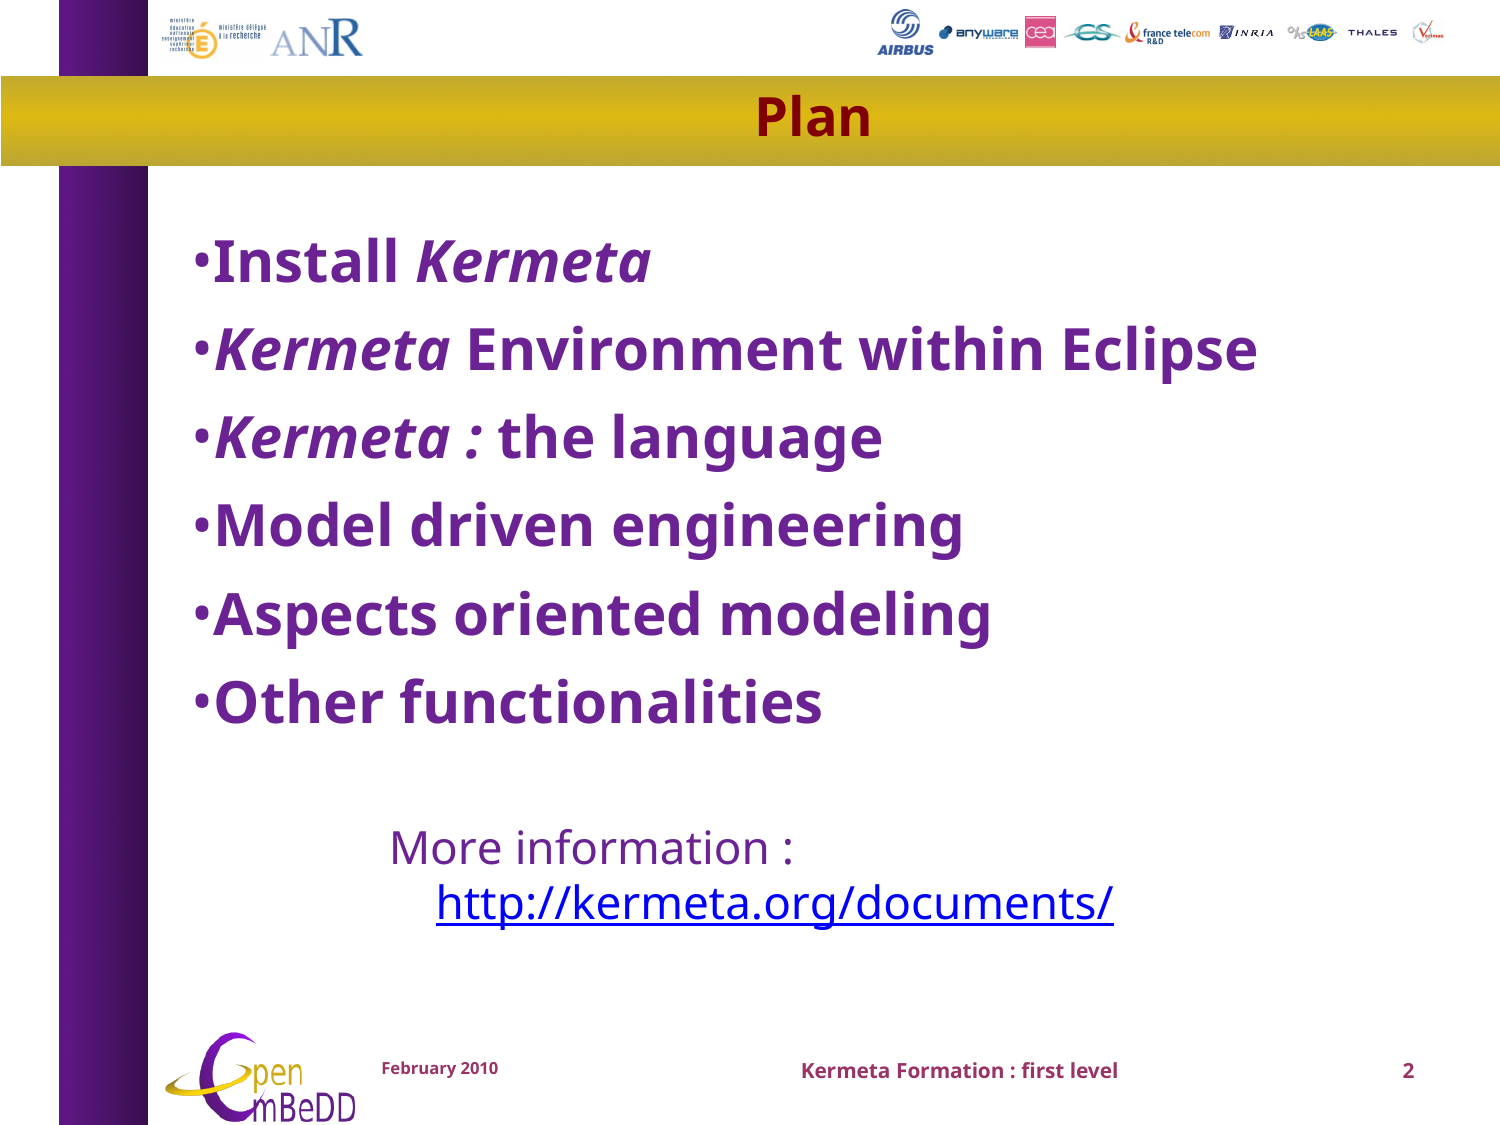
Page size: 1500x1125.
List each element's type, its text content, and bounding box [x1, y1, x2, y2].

text_box February 2010 [366, 1049, 531, 1101]
text_box [1387, 1049, 1482, 1101]
text_box Kermeta Formation : first level [531, 1049, 1387, 1101]
title Plan [147, 74, 1481, 156]
list Install Kermeta Kermeta Environment within Eclipse Kermeta : the language Model driven engineering Aspects oriented modeling Other functionalities More information : http://kermeta.org/documents/ [177, 216, 1488, 1001]
